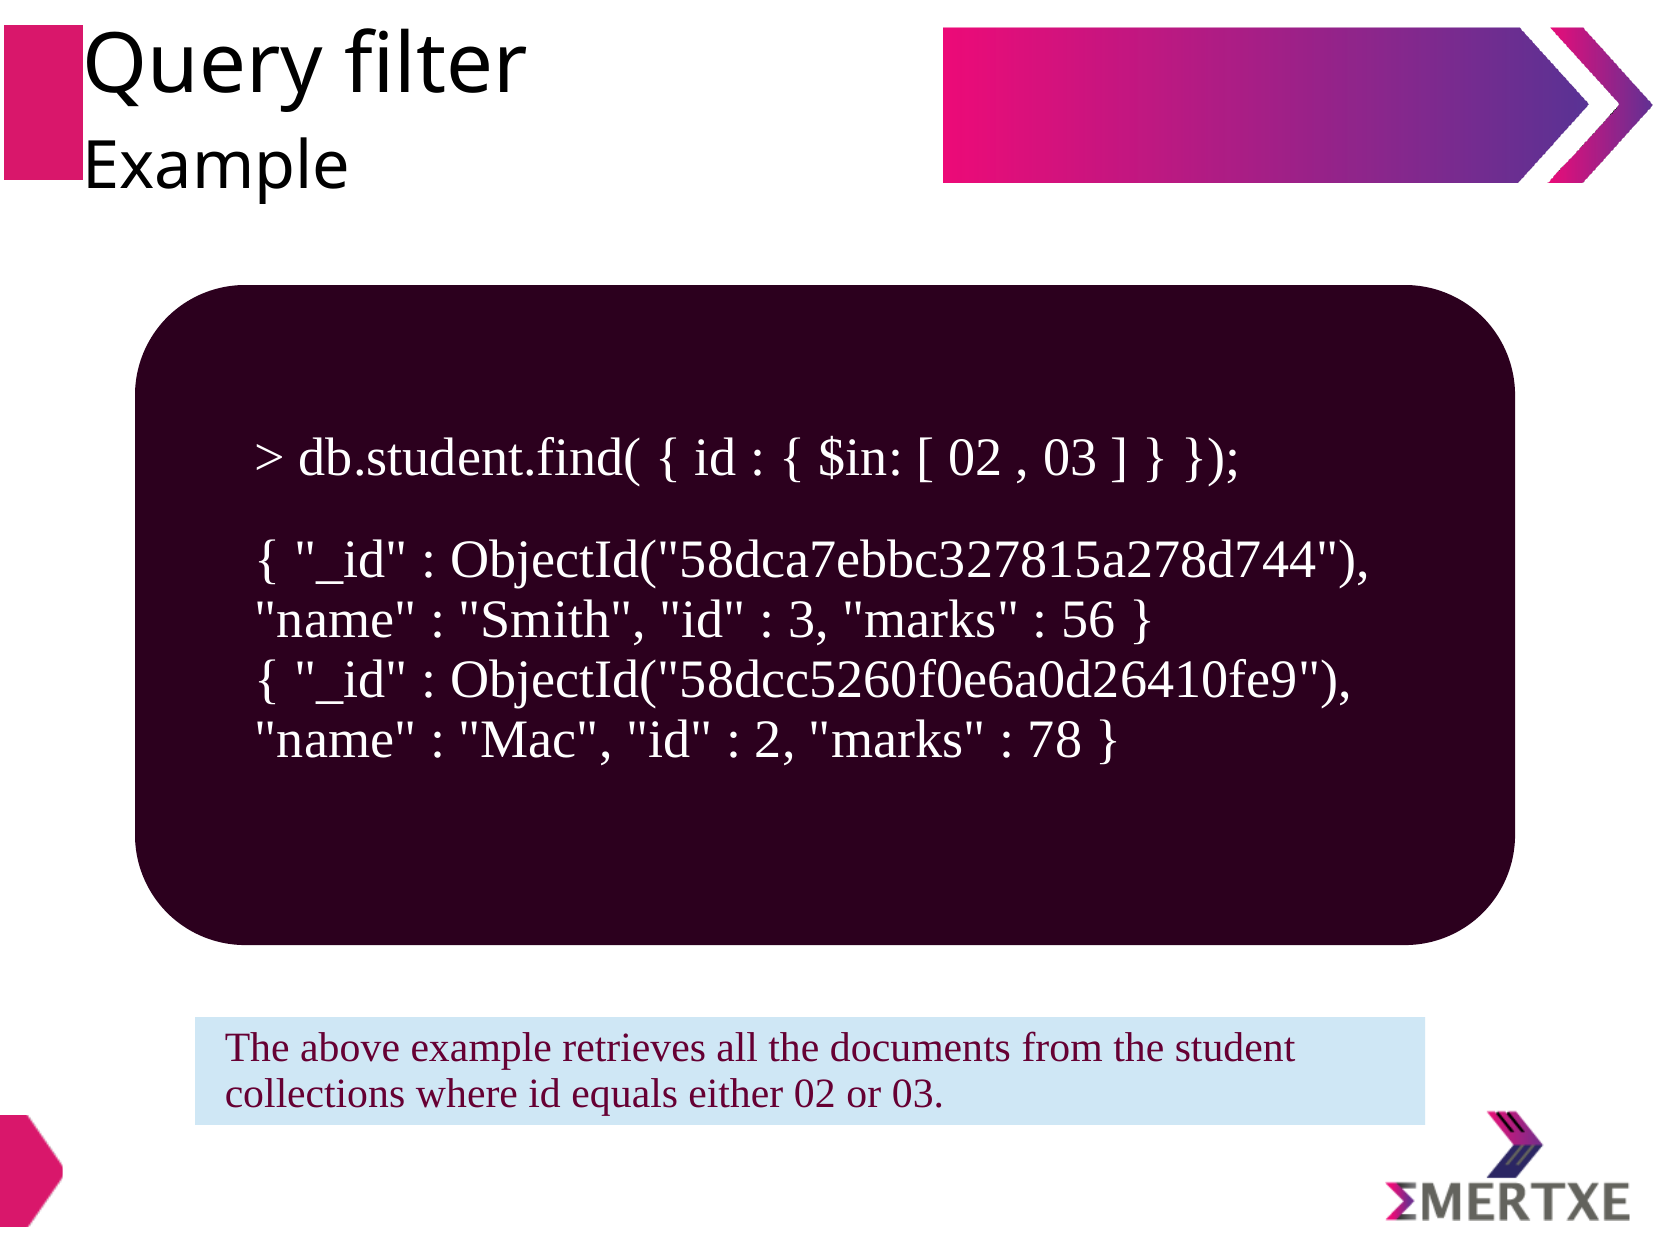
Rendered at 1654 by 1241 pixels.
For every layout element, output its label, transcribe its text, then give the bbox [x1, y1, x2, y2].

picture [1385, 1107, 1631, 1221]
title Query filter Example [82, 2, 1571, 210]
picture [1571, 27, 1653, 183]
text_box The above example retrieves all the documents from the student collections where id equals either 02 or 03. [210, 1017, 1426, 1126]
text_box > db.student.find( { id : { $in: [ 02 , 03 ] } }); { "_id" : ObjectId("58dca7ebbc327815a278d744"), "name" : "Smith", "id" : 3, "marks" : 56 } { "_id" : ObjectId("58dcc5260f0e6a0d26410fe9"), "name" : "Mac", "id" : 2, "marks" : 78 } [240, 420, 1426, 826]
text_box [195, 1017, 210, 1125]
text_box [135, 285, 1516, 946]
